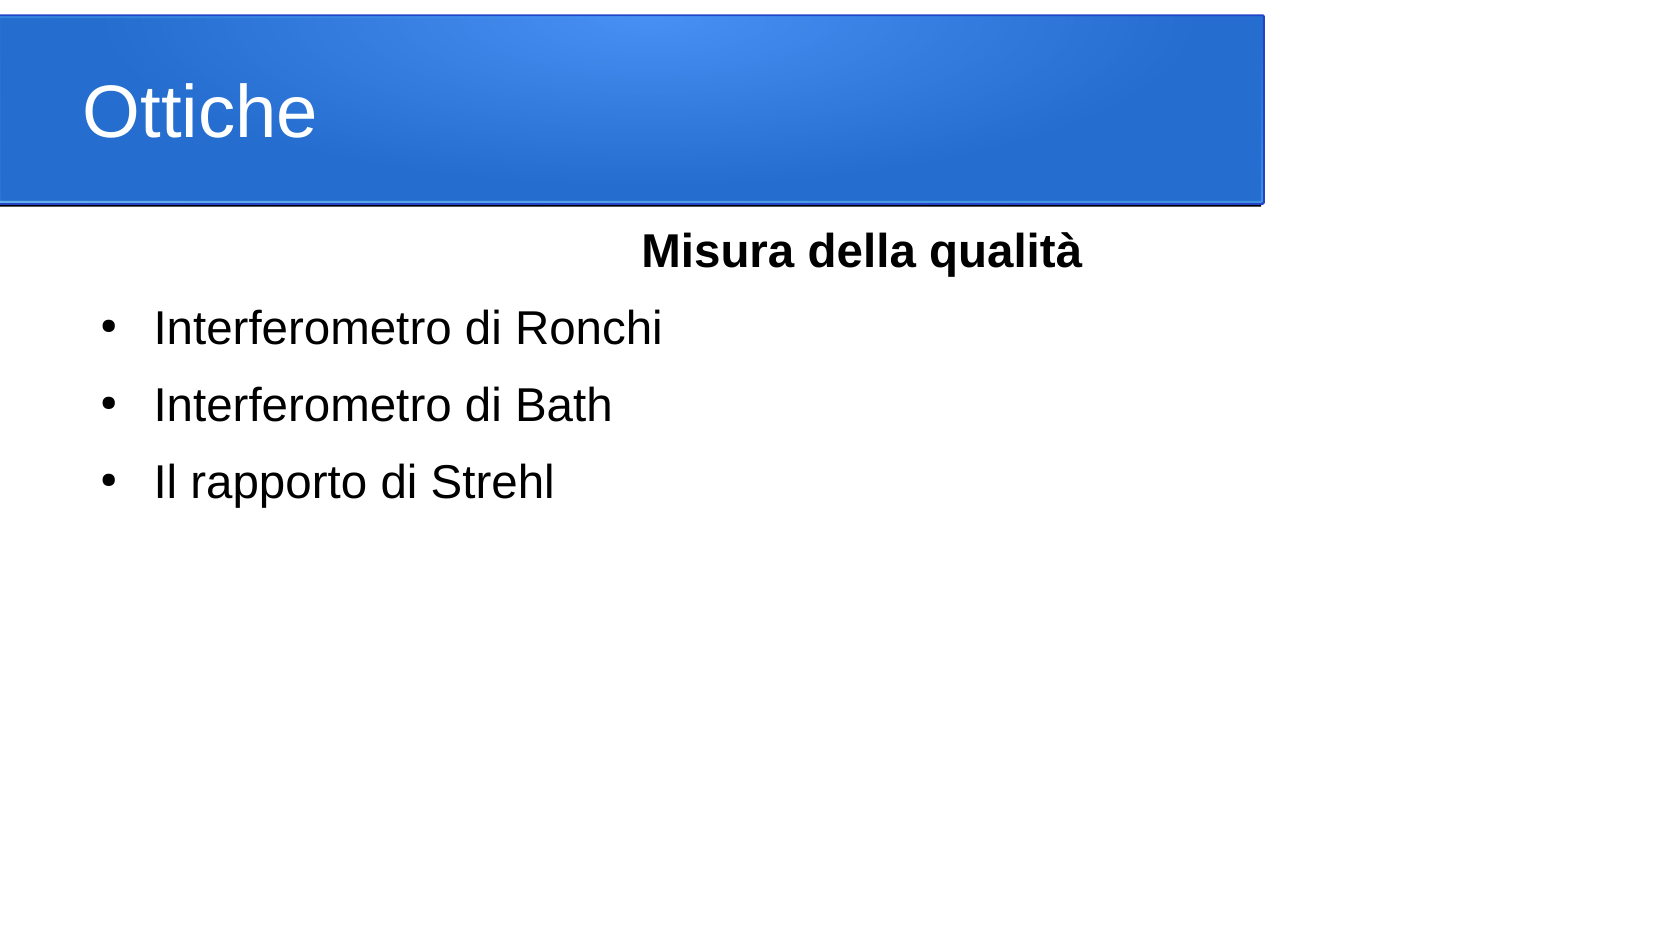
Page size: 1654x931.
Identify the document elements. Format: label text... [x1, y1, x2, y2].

list Misura della qualità Interferometro di Ronchi Interferometro di Bath Il rapporto di Strehl [82, 224, 1571, 764]
title Ottiche [82, 35, 1235, 189]
